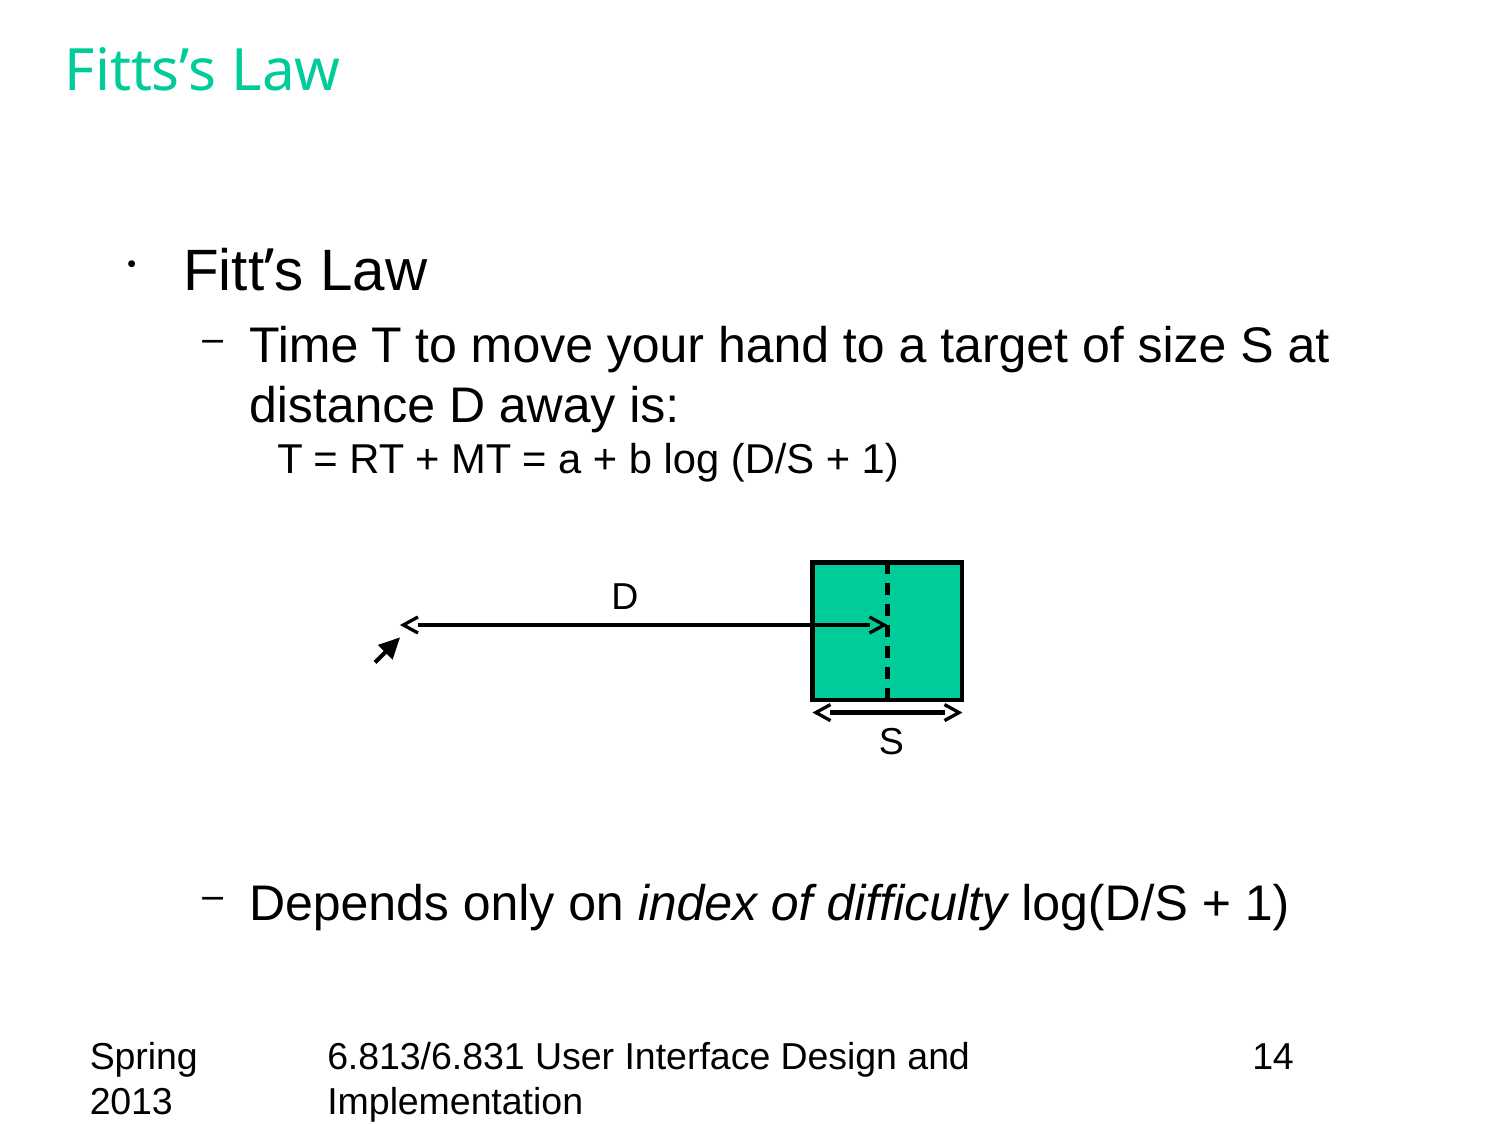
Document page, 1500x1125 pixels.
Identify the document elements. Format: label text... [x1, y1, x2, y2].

text_box D [596, 564, 654, 625]
footer 6.813/6.831 User Interface Design and Implementation [312, 1024, 1225, 1103]
text_box S [864, 715, 919, 770]
slide_number <number> [1237, 1024, 1425, 1103]
slide_number Spring 2013 [75, 1024, 300, 1103]
text_box [812, 562, 889, 623]
text_box [812, 562, 963, 700]
list Fitt’s Law Time T to move your hand to a target of size S at distance D away is: T = RT + MT = a + b log (D/S + 1) Depends only on index of difficulty log(D/S + 1) [112, 224, 1388, 1000]
title Fitts’s Law [50, 24, 1438, 150]
